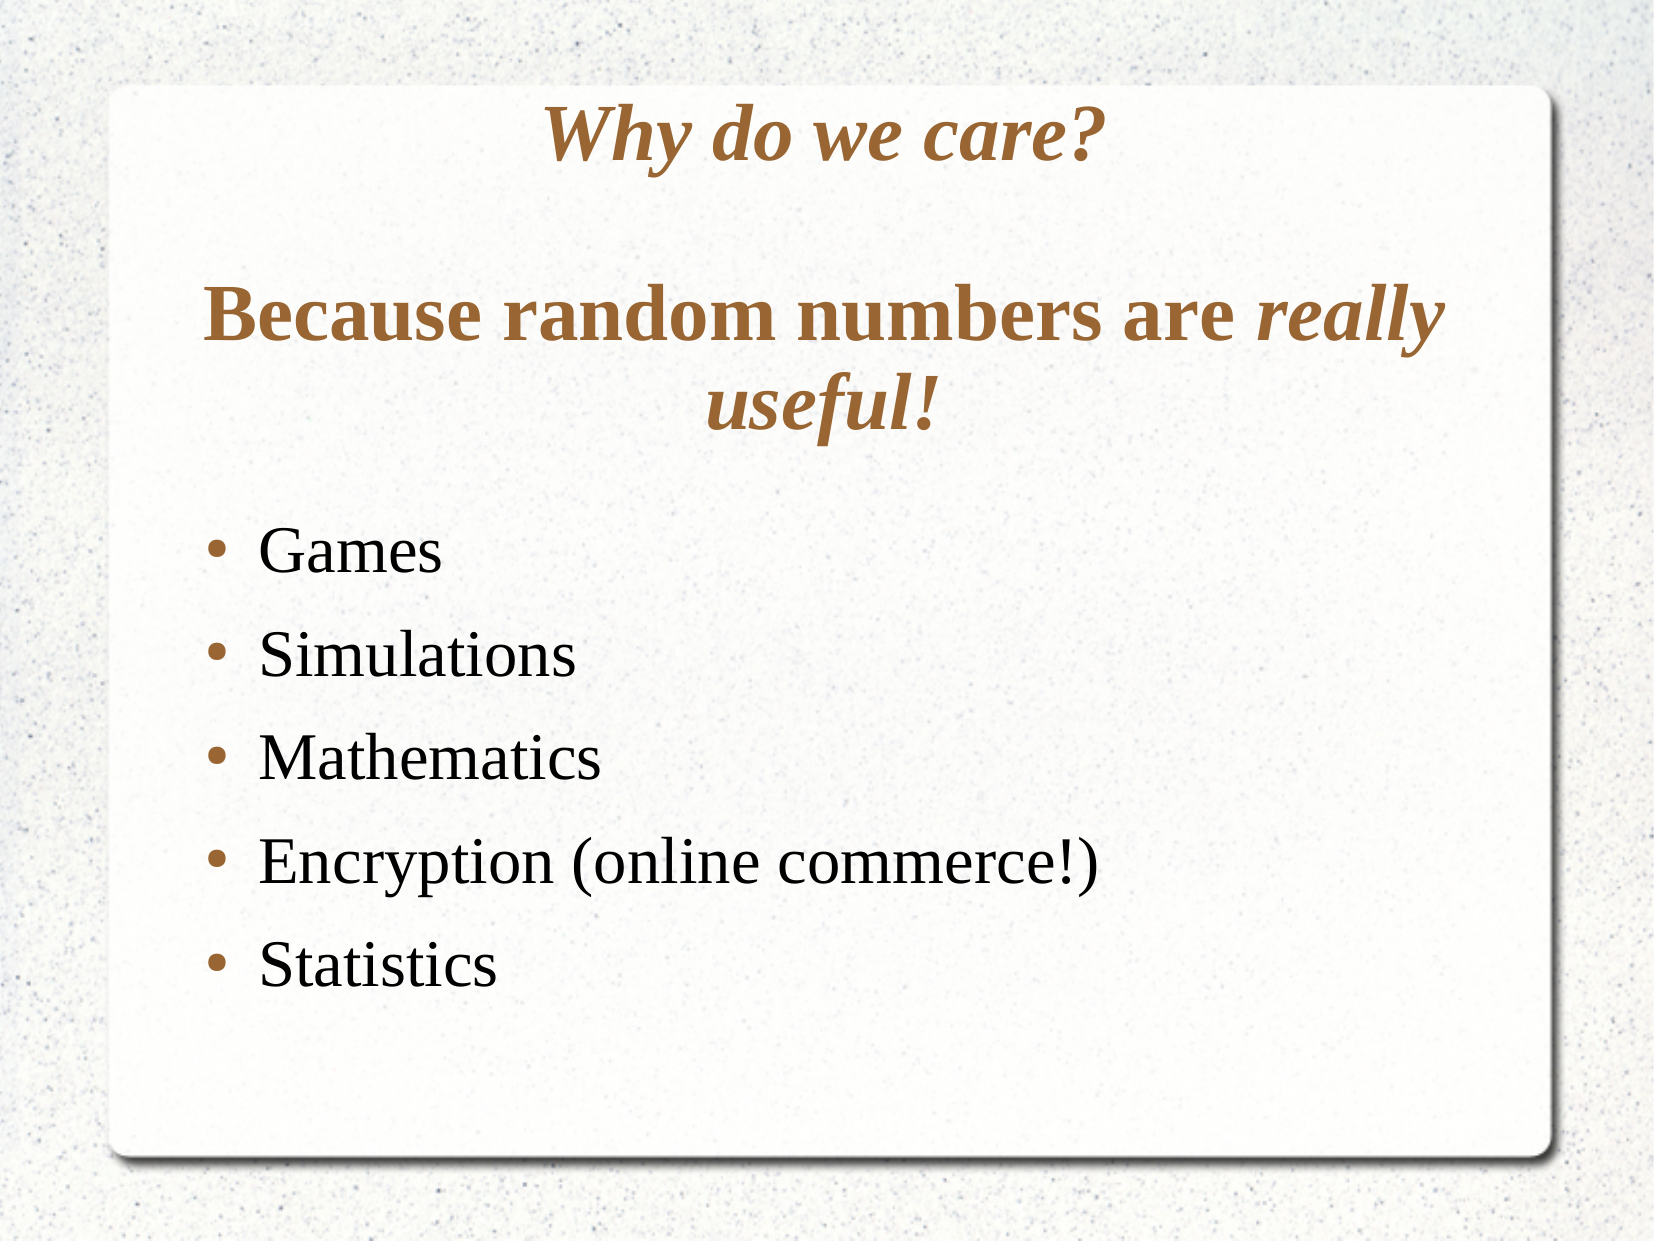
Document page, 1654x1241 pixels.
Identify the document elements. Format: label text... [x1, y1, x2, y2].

list Games Simulations Mathematics Encryption (online commerce!) Statistics [187, 512, 1463, 1051]
picture [0, 0, 1654, 1241]
title Why do we care? Because random numbers are really useful! [115, 88, 1533, 448]
